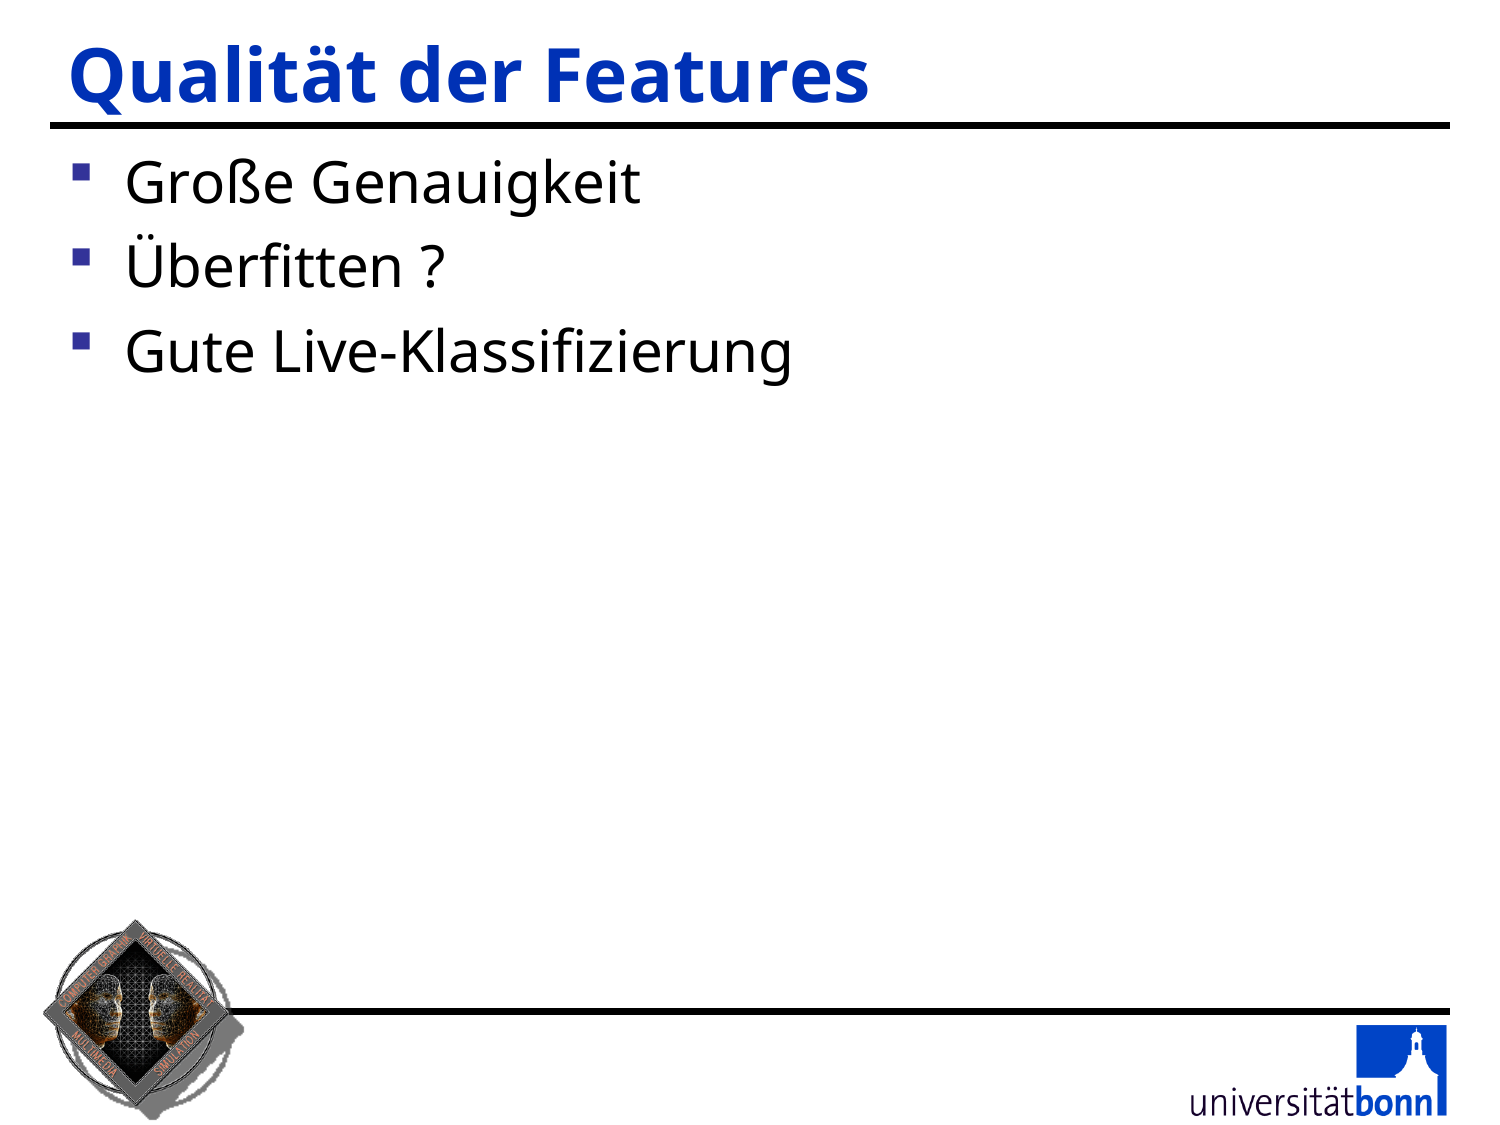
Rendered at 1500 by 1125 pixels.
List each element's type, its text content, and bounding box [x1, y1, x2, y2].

list Große Genauigkeit Überfitten ? Gute Live-Klassifizierung [53, 137, 1441, 898]
picture [1189, 1023, 1448, 1117]
title Qualität der Features [53, 18, 1447, 126]
picture [41, 917, 229, 1106]
